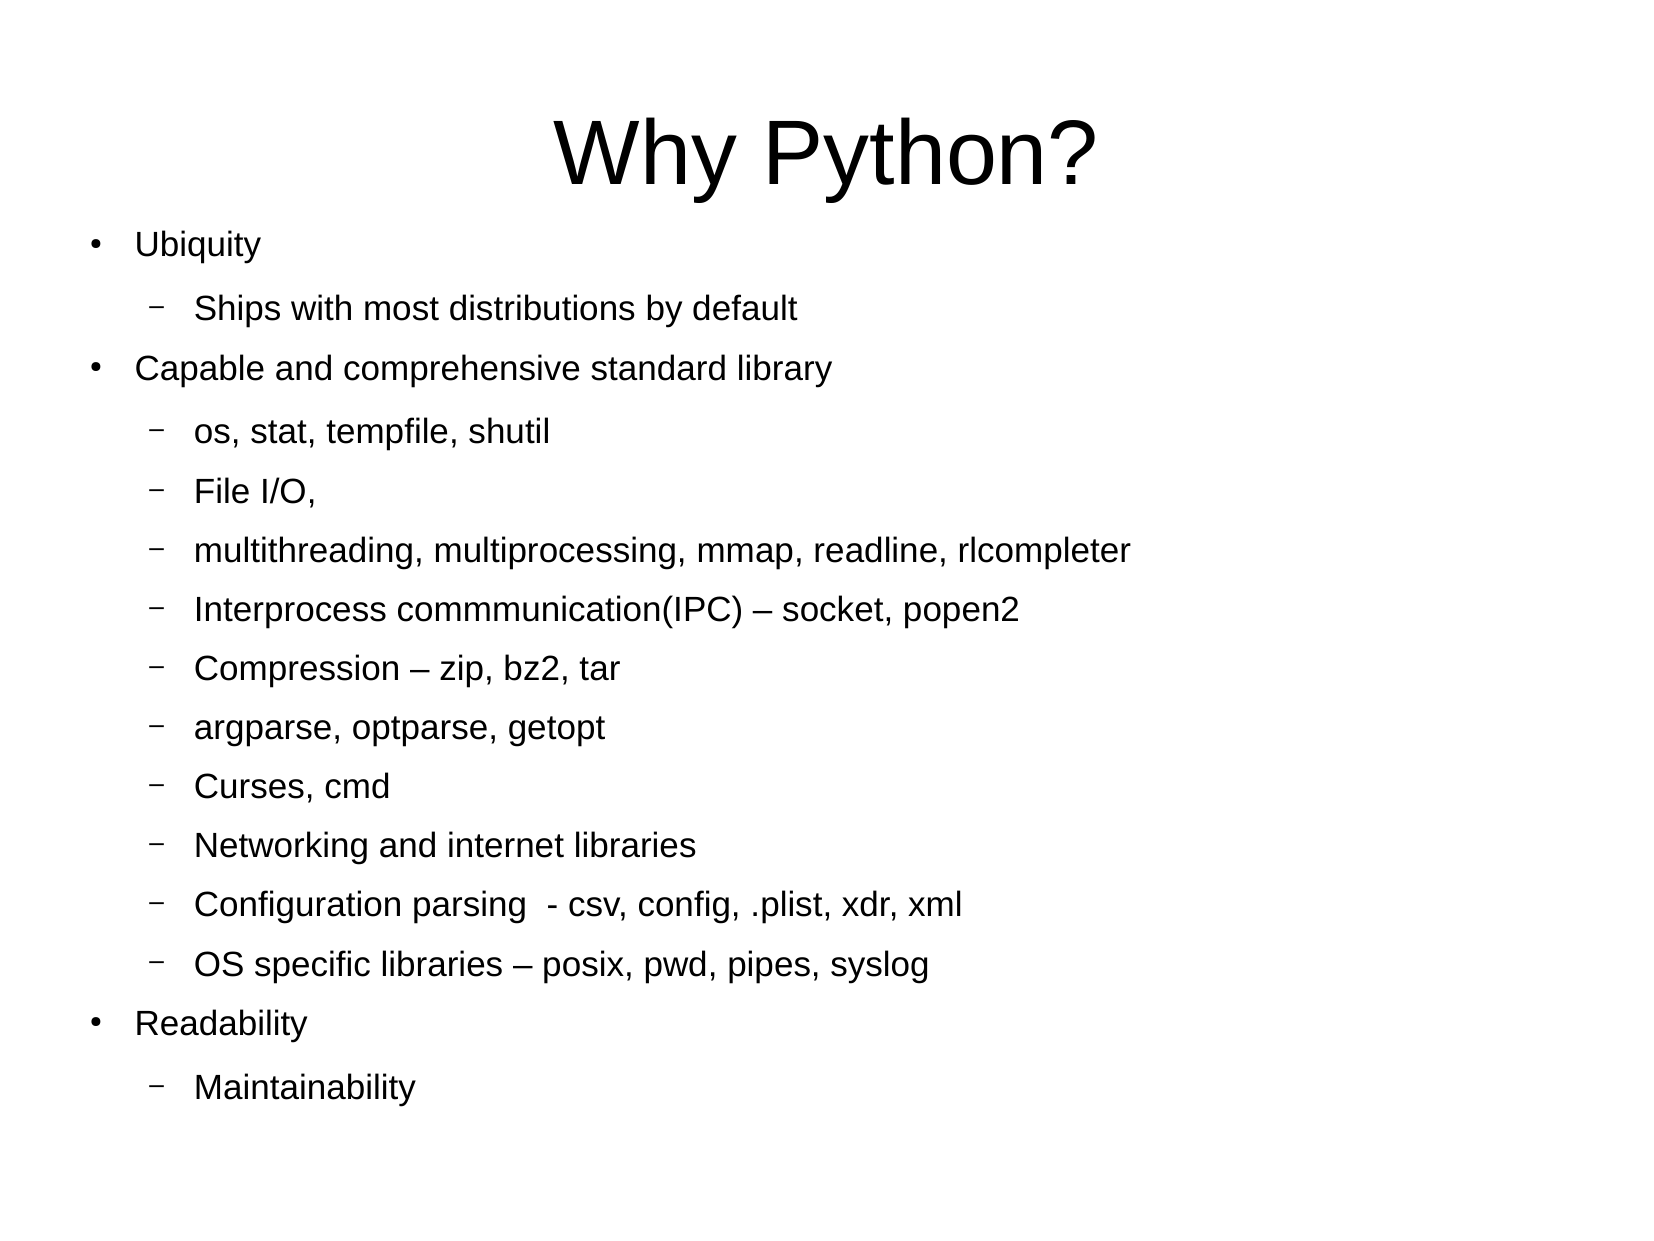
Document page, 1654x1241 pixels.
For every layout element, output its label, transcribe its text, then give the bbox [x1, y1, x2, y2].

title Why Python? [82, 49, 1571, 257]
list Ubiquity Ships with most distributions by default Capable and comprehensive standard library os, stat, tempfile, shutil File I/O, multithreading, multiprocessing, mmap, readline, rlcompleter Interprocess commmunication(IPC) – socket, popen2 Compression – zip, bz2, tar argparse, optparse, getopt Curses, cmd Networking and internet libraries Configuration parsing - csv, config, .plist, xdr, xml OS specific libraries – posix, pwd, pipes, syslog Readability Maintainability [75, 225, 1531, 1111]
